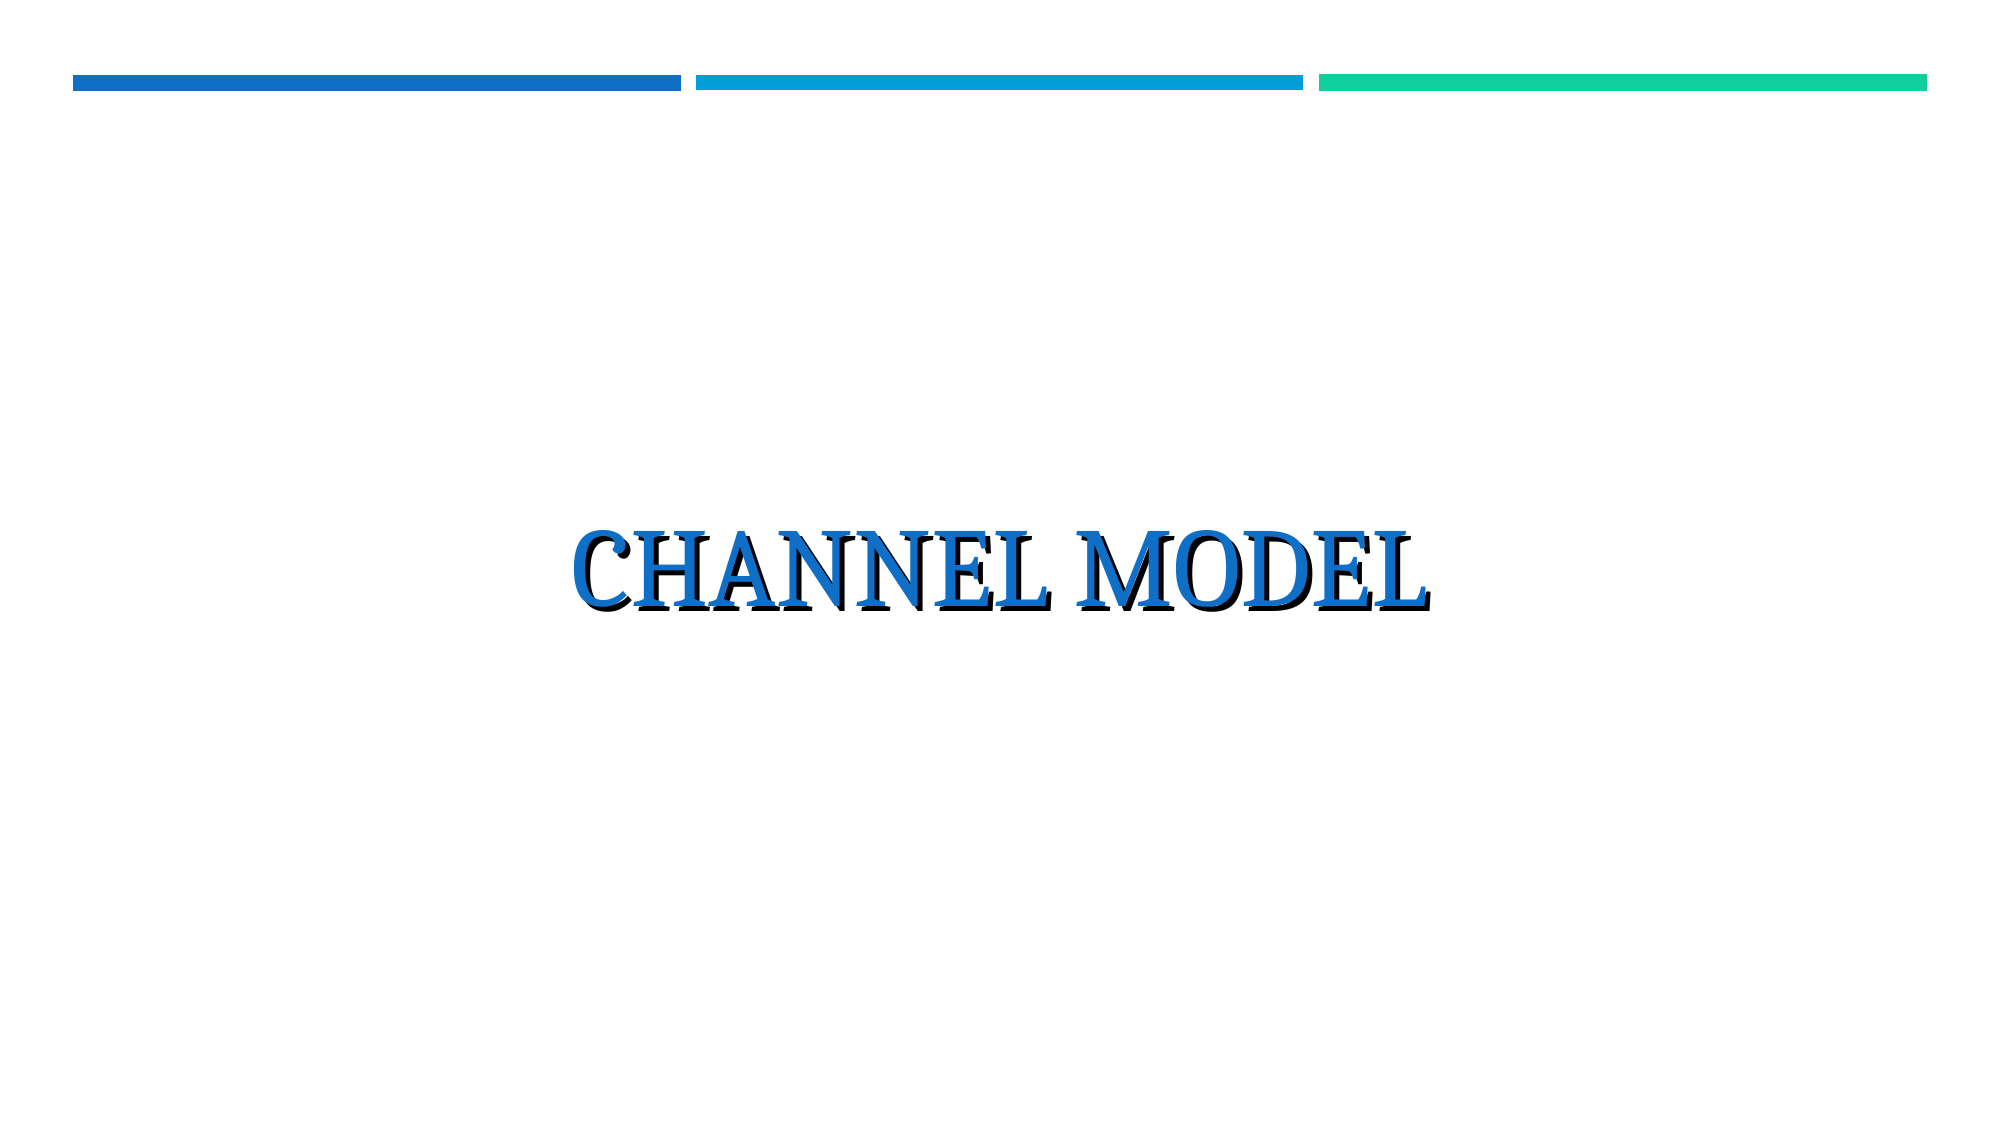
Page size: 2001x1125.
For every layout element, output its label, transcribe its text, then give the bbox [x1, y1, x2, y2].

text_box CHANNEL MODEL [557, 487, 1443, 637]
